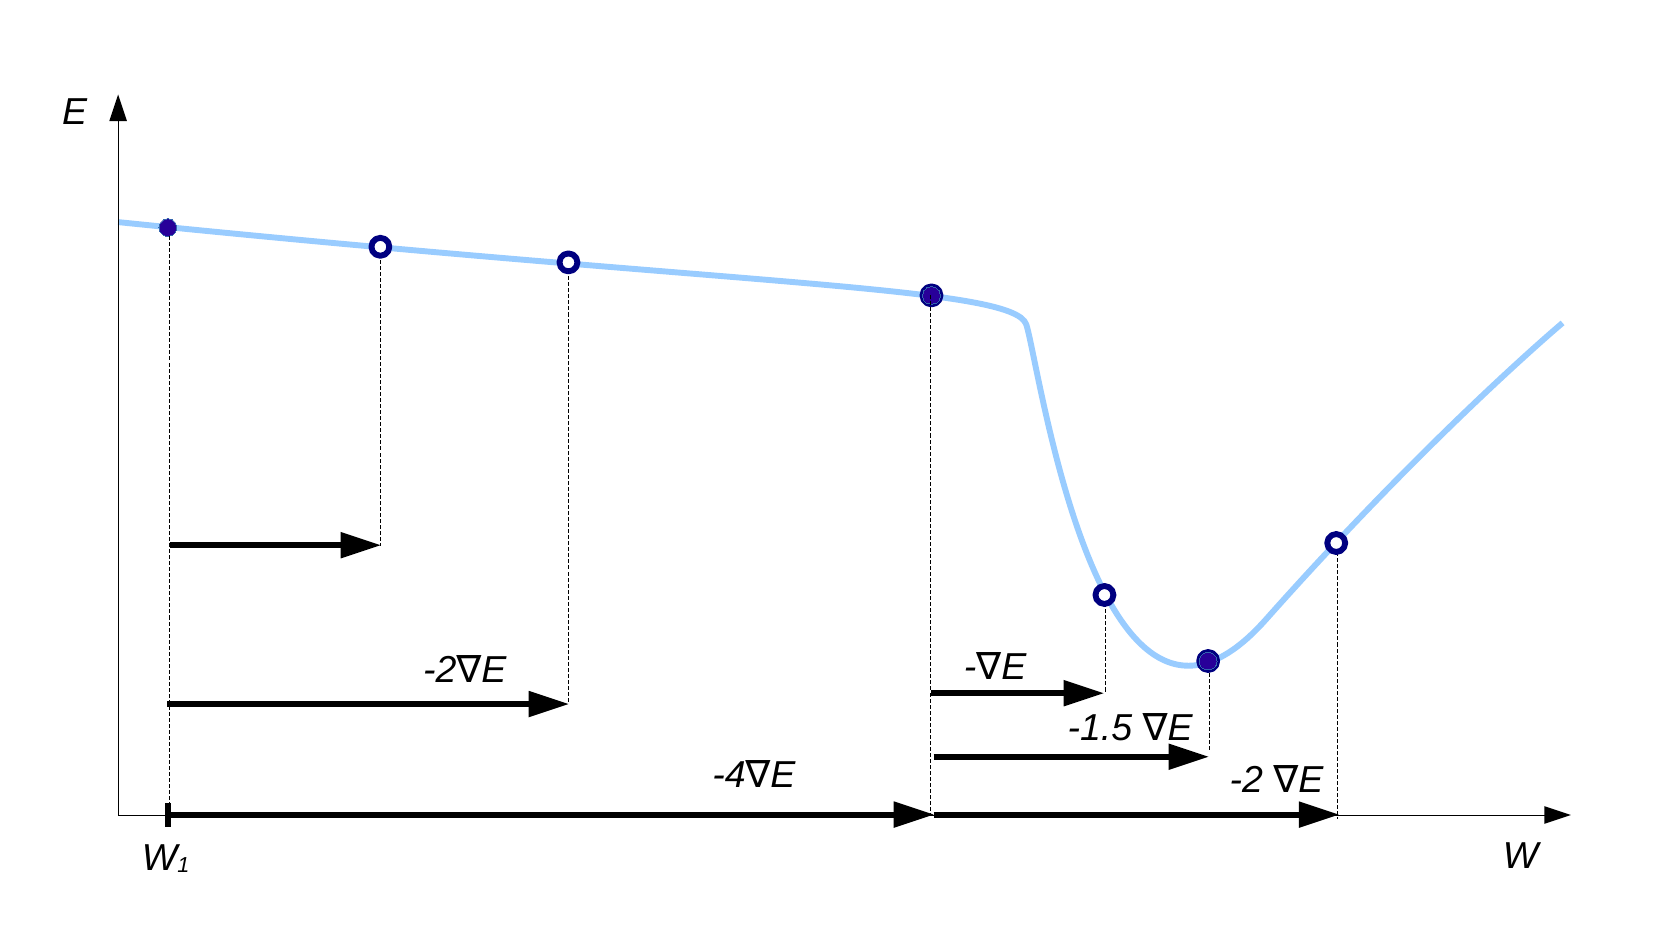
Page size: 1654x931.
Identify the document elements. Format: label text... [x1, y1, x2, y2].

text_box E [47, 82, 154, 140]
text_box W [1488, 826, 1595, 884]
text_box -∇E [948, 638, 1049, 708]
text_box -2 ∇E [1214, 750, 1377, 820]
text_box -4∇E [697, 746, 899, 815]
text_box [559, 253, 578, 272]
text_box [158, 218, 177, 237]
text_box [922, 286, 941, 305]
text_box -2∇E [408, 641, 610, 710]
text_box [1199, 652, 1218, 670]
text_box W1 [127, 828, 222, 899]
text_box [1095, 586, 1114, 604]
text_box [1327, 534, 1346, 552]
text_box -1.5 ∇E [1052, 699, 1215, 769]
text_box [371, 237, 390, 256]
